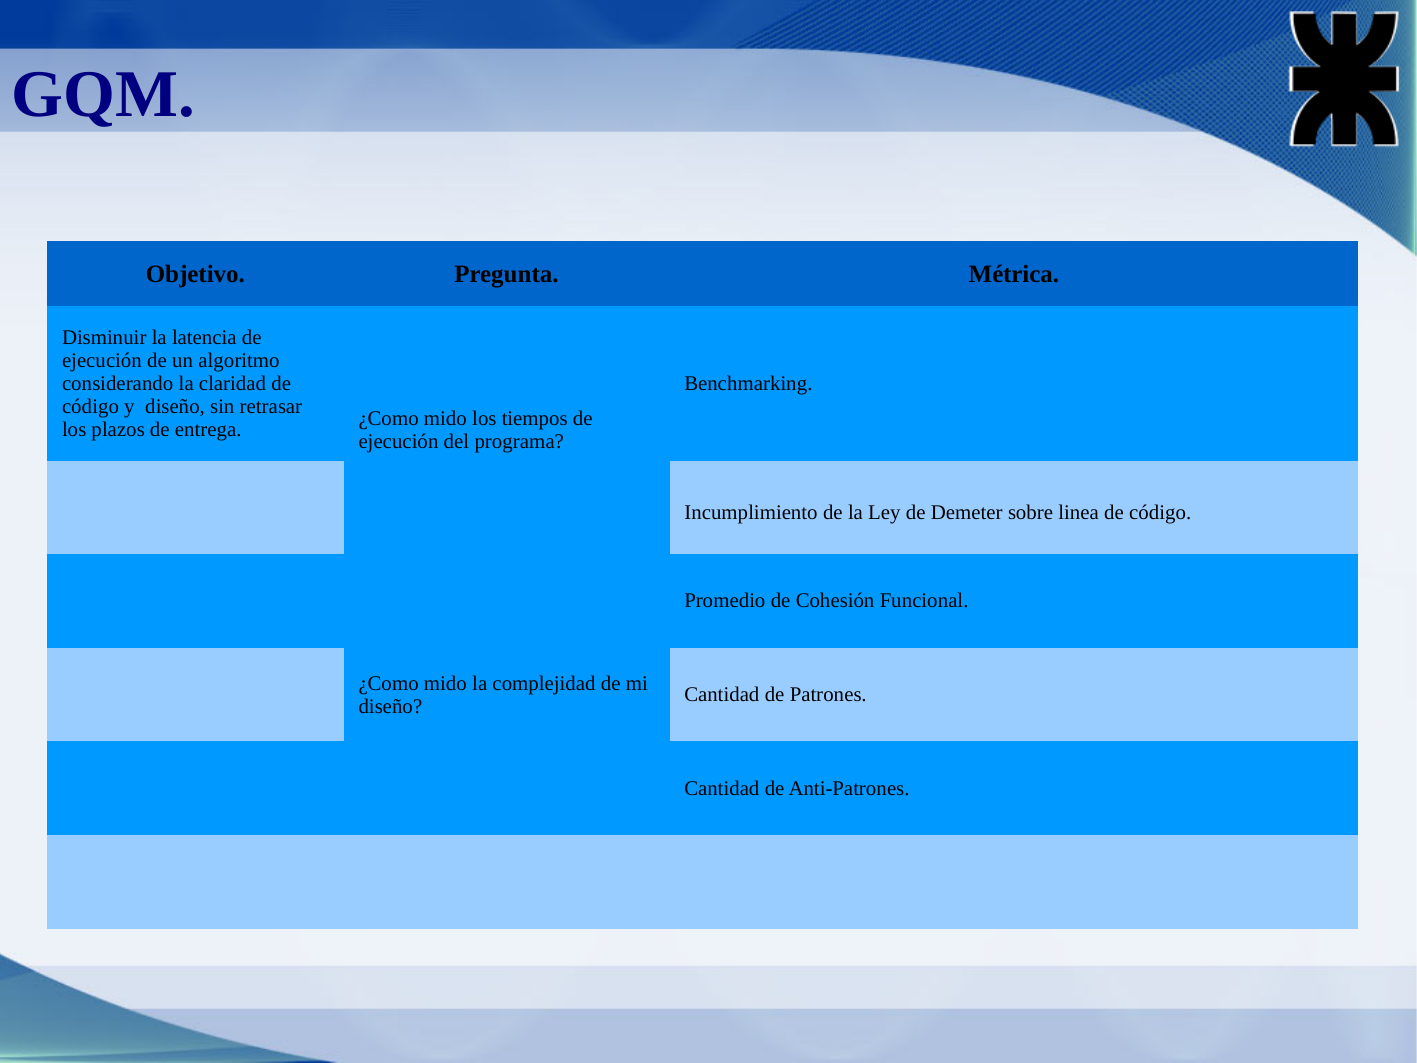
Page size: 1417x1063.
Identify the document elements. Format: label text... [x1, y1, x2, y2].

table_cell Incumplimiento de la Ley de Demeter sobre linea de código. [670, 461, 1358, 554]
table_header Métrica. [670, 241, 1358, 306]
table_header Pregunta. [344, 241, 670, 306]
table_cell ¿Como mido la complejidad de mi diseño? [344, 554, 670, 835]
table_cell Benchmarking. [670, 306, 1358, 461]
table_cell Disminuir la latencia de ejecución de un algoritmo considerando la claridad de código y diseño, sin retrasar los plazos de entrega. [47, 306, 344, 461]
table_cell ¿Como mido los tiempos de ejecución del programa? [344, 306, 670, 554]
picture [0, 0, 1417, 1063]
table_cell Cantidad de Anti-Patrones. [670, 741, 1358, 835]
title GQM. [11, 5, 857, 183]
table_cell Promedio de Cohesión Funcional. [670, 554, 1358, 648]
table_header Objetivo. [47, 241, 344, 306]
table_cell Cantidad de Patrones. [670, 648, 1358, 741]
